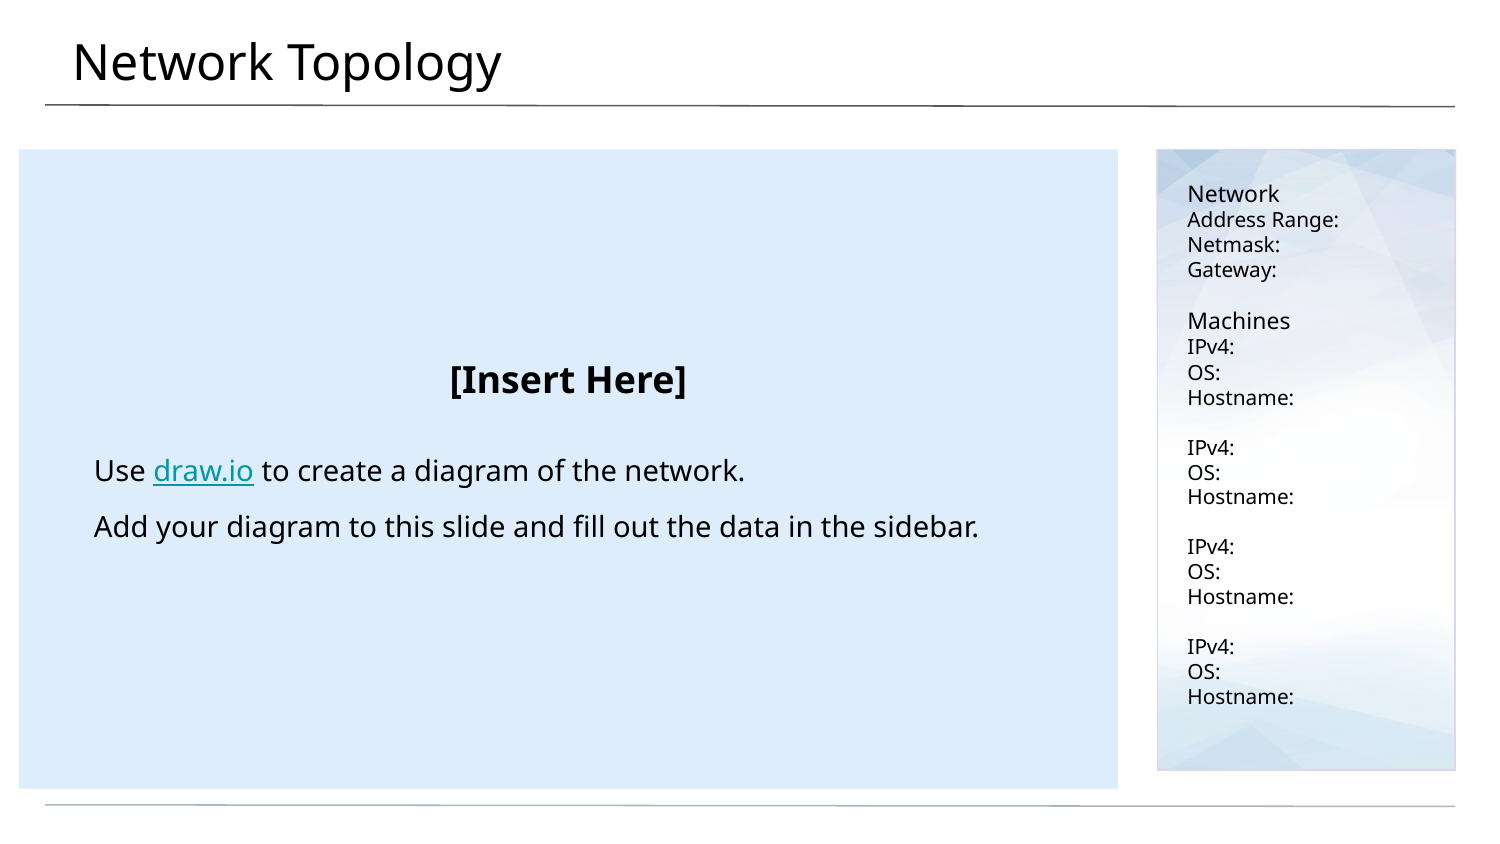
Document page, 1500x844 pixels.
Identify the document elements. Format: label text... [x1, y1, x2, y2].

list [Insert Here] Use draw.io to create a diagram of the network. Add your diagram to this slide and fill out the data in the sidebar. [18, 149, 1118, 789]
subtitle Network Address Range: Netmask: Gateway: Machines IPv4: OS: Hostname: IPv4: OS: Hostname: IPv4: OS: Hostname: IPv4: OS: Hostname: [1157, 149, 1456, 771]
title Network Topology [0, 0, 1097, 88]
